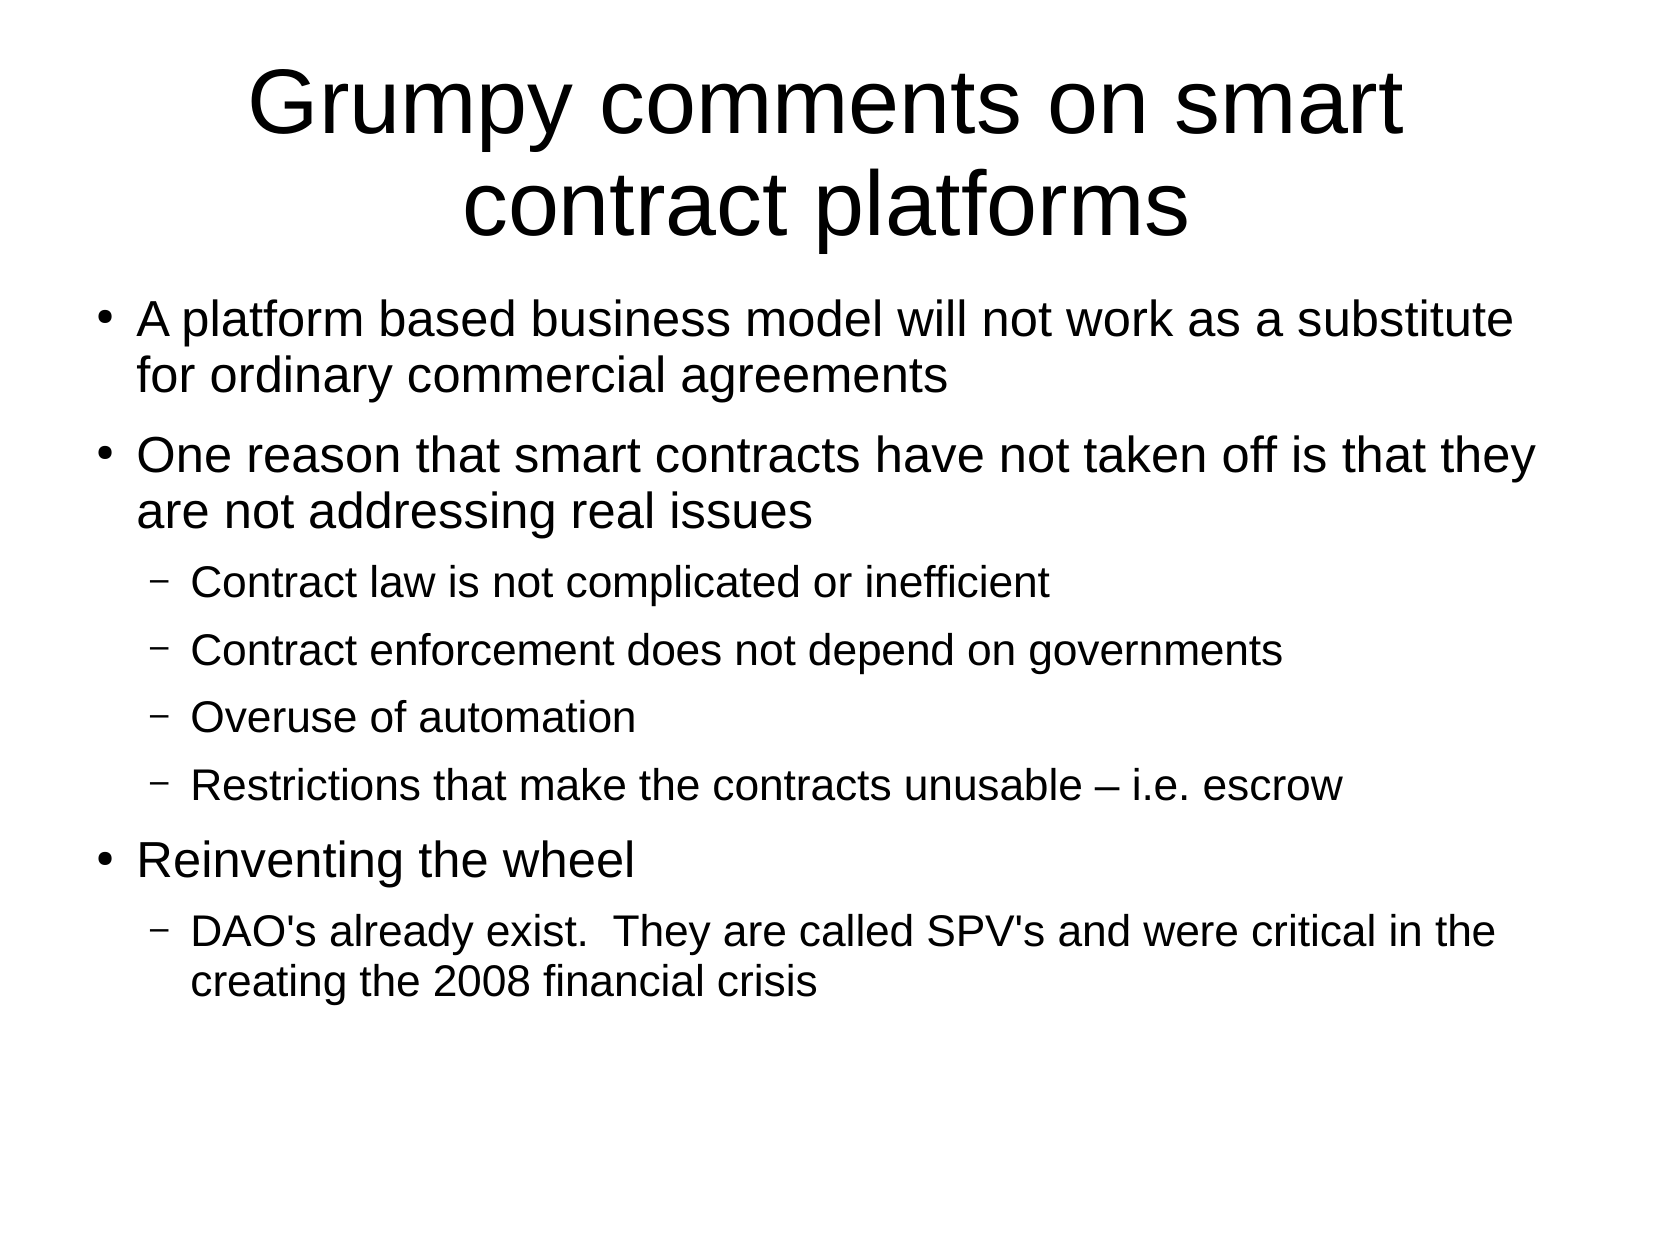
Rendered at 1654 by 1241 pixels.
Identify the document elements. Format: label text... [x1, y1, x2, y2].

title Grumpy comments on smart contract platforms [82, 49, 1571, 257]
list A platform based business model will not work as a substitute for ordinary commercial agreements One reason that smart contracts have not taken off is that they are not addressing real issues Contract law is not complicated or inefficient Contract enforcement does not depend on governments Overuse of automation Restrictions that make the contracts unusable – i.e. escrow Reinventing the wheel DAO's already exist. They are called SPV's and were critical in the creating the 2008 financial crisis [82, 290, 1571, 1010]
